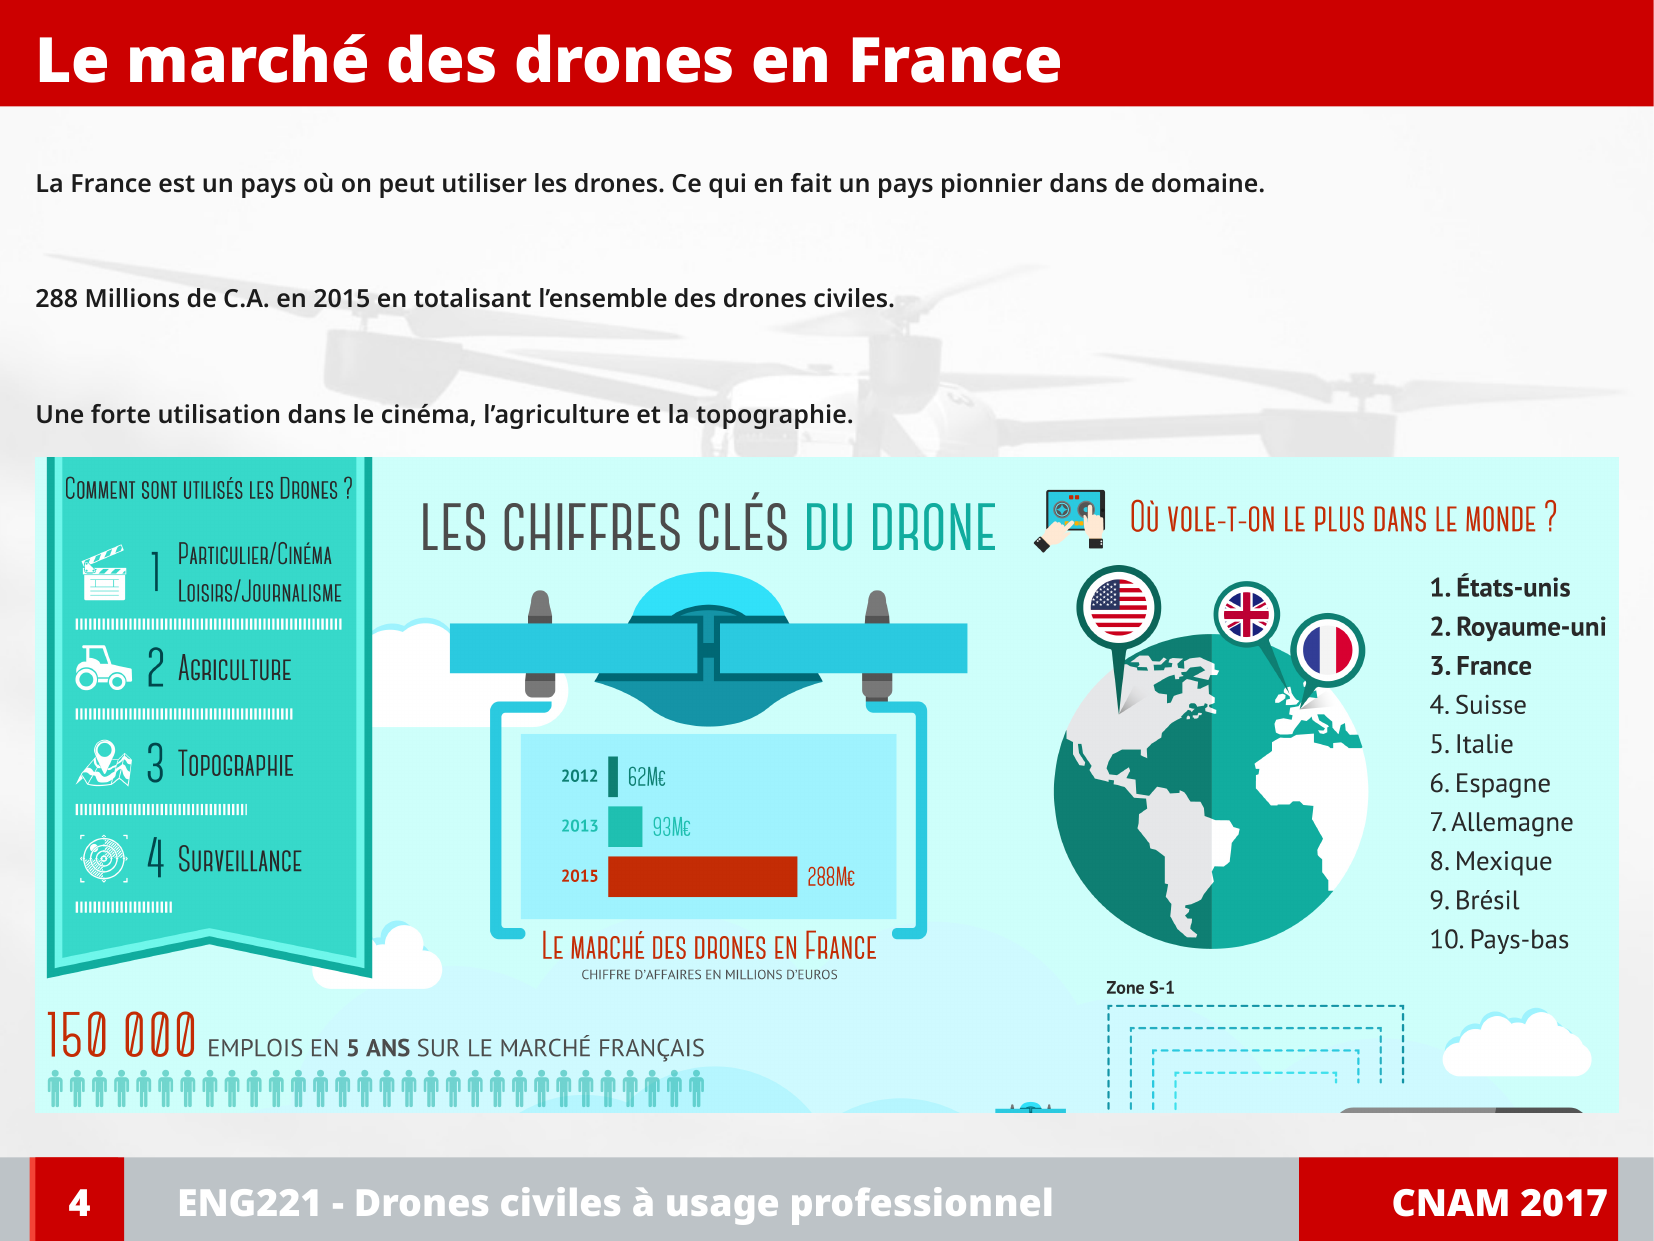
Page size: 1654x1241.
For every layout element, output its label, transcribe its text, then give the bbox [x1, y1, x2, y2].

title Le marché des drones en France [35, 0, 1571, 101]
list La France est un pays où on peut utiliser les drones. Ce qui en fait un pays pionnier dans de domaine. 288 Millions de C.A. en 2015 en totalisant l’ensemble des drones civiles. Une forte utilisation dans le cinéma, l’agriculture et la topographie. [35, 165, 1619, 438]
picture [0, 107, 1654, 1157]
